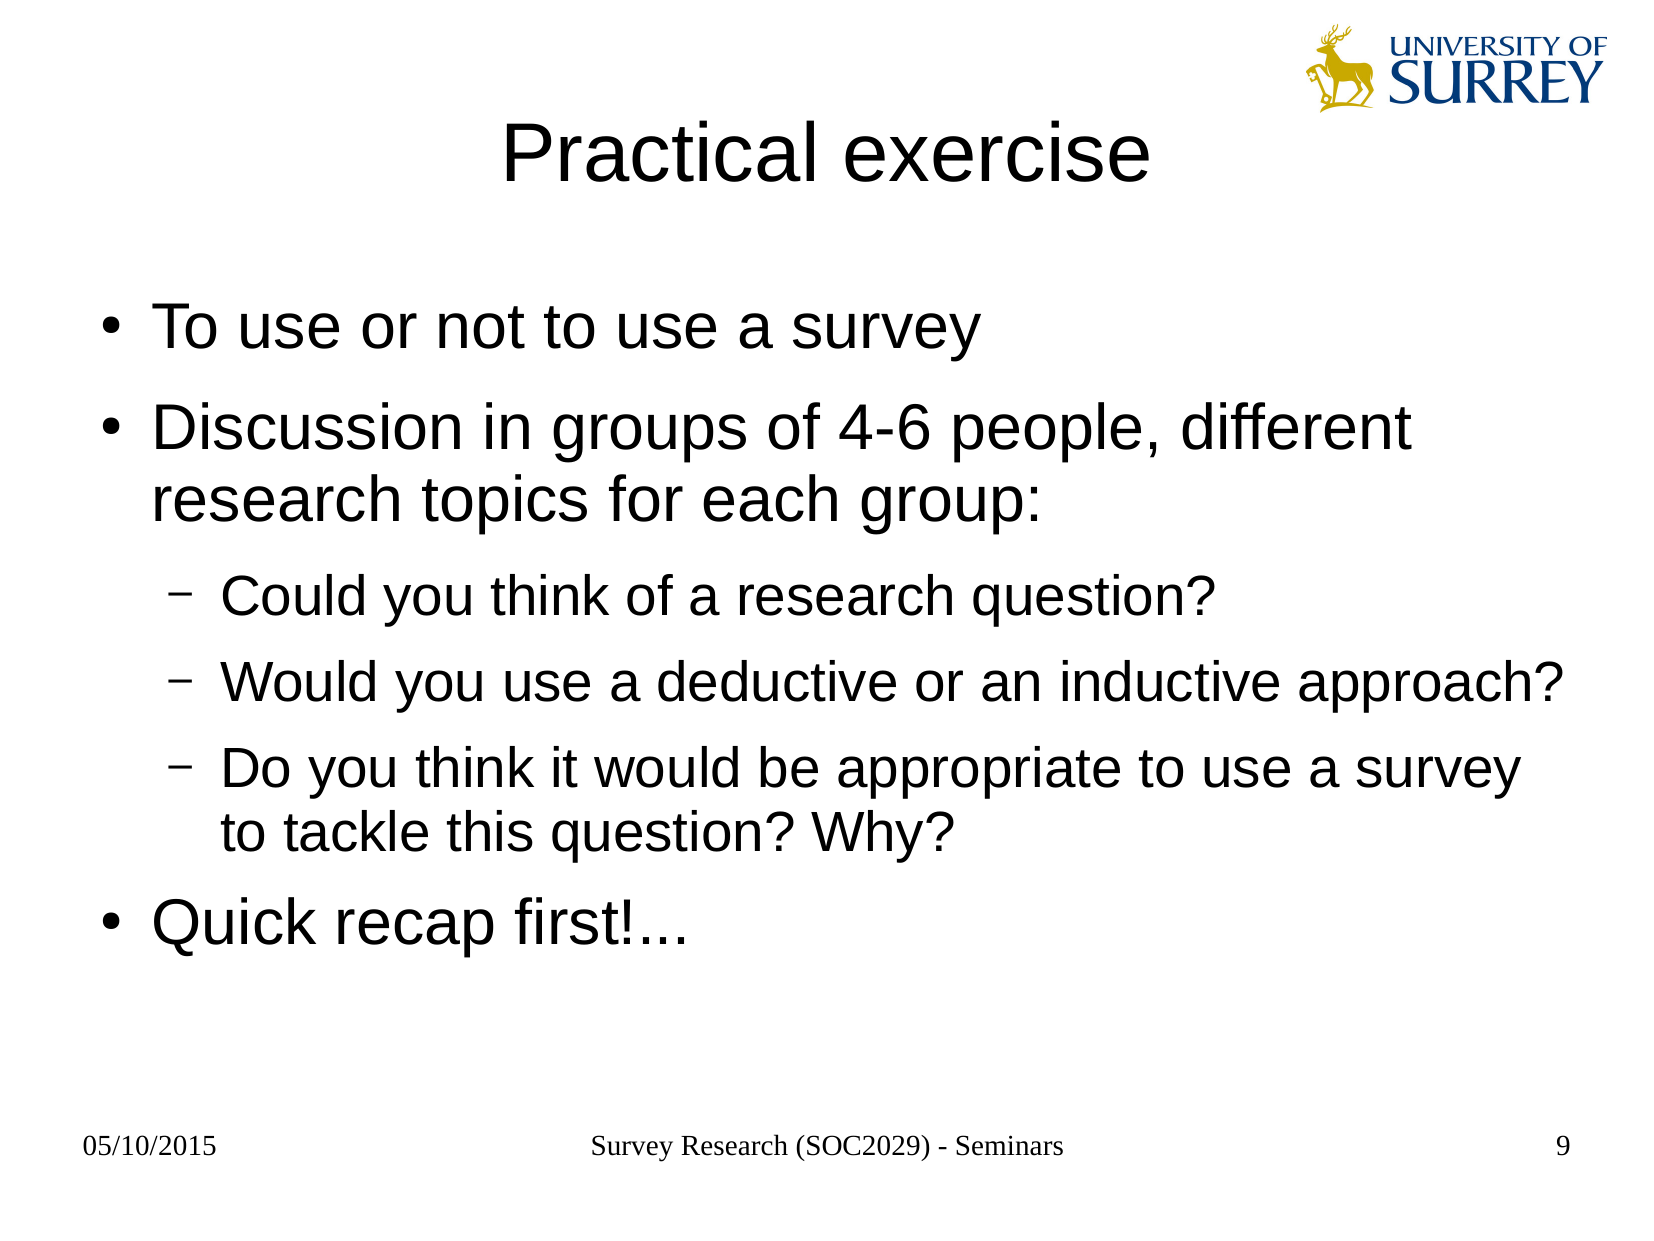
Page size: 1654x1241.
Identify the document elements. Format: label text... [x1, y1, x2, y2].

list To use or not to use a survey Discussion in groups of 4-6 people, different research topics for each group: Could you think of a research question? Would you use a deductive or an inductive approach? Do you think it would be appropriate to use a survey to tackle this question? Why? Quick recap first!... [82, 290, 1571, 1010]
title Practical exercise [82, 49, 1571, 257]
picture [1306, 23, 1607, 113]
